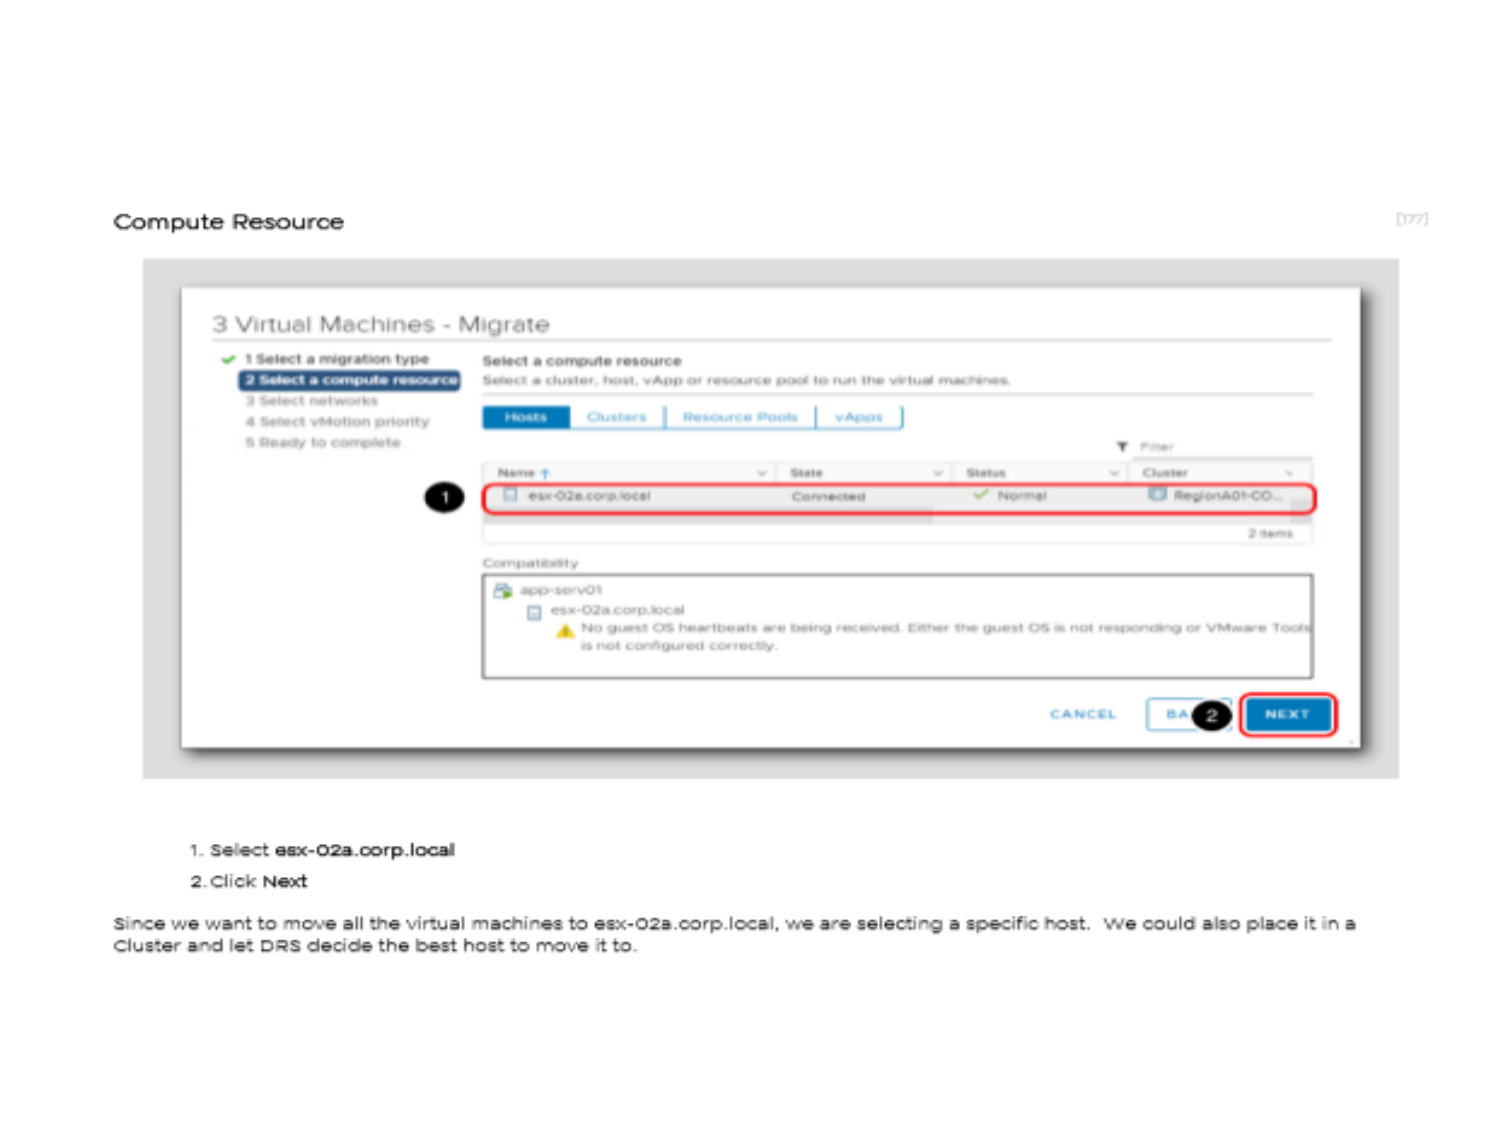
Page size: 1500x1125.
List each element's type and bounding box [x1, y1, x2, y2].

title [75, 45, 1425, 233]
picture [76, 185, 1436, 1071]
